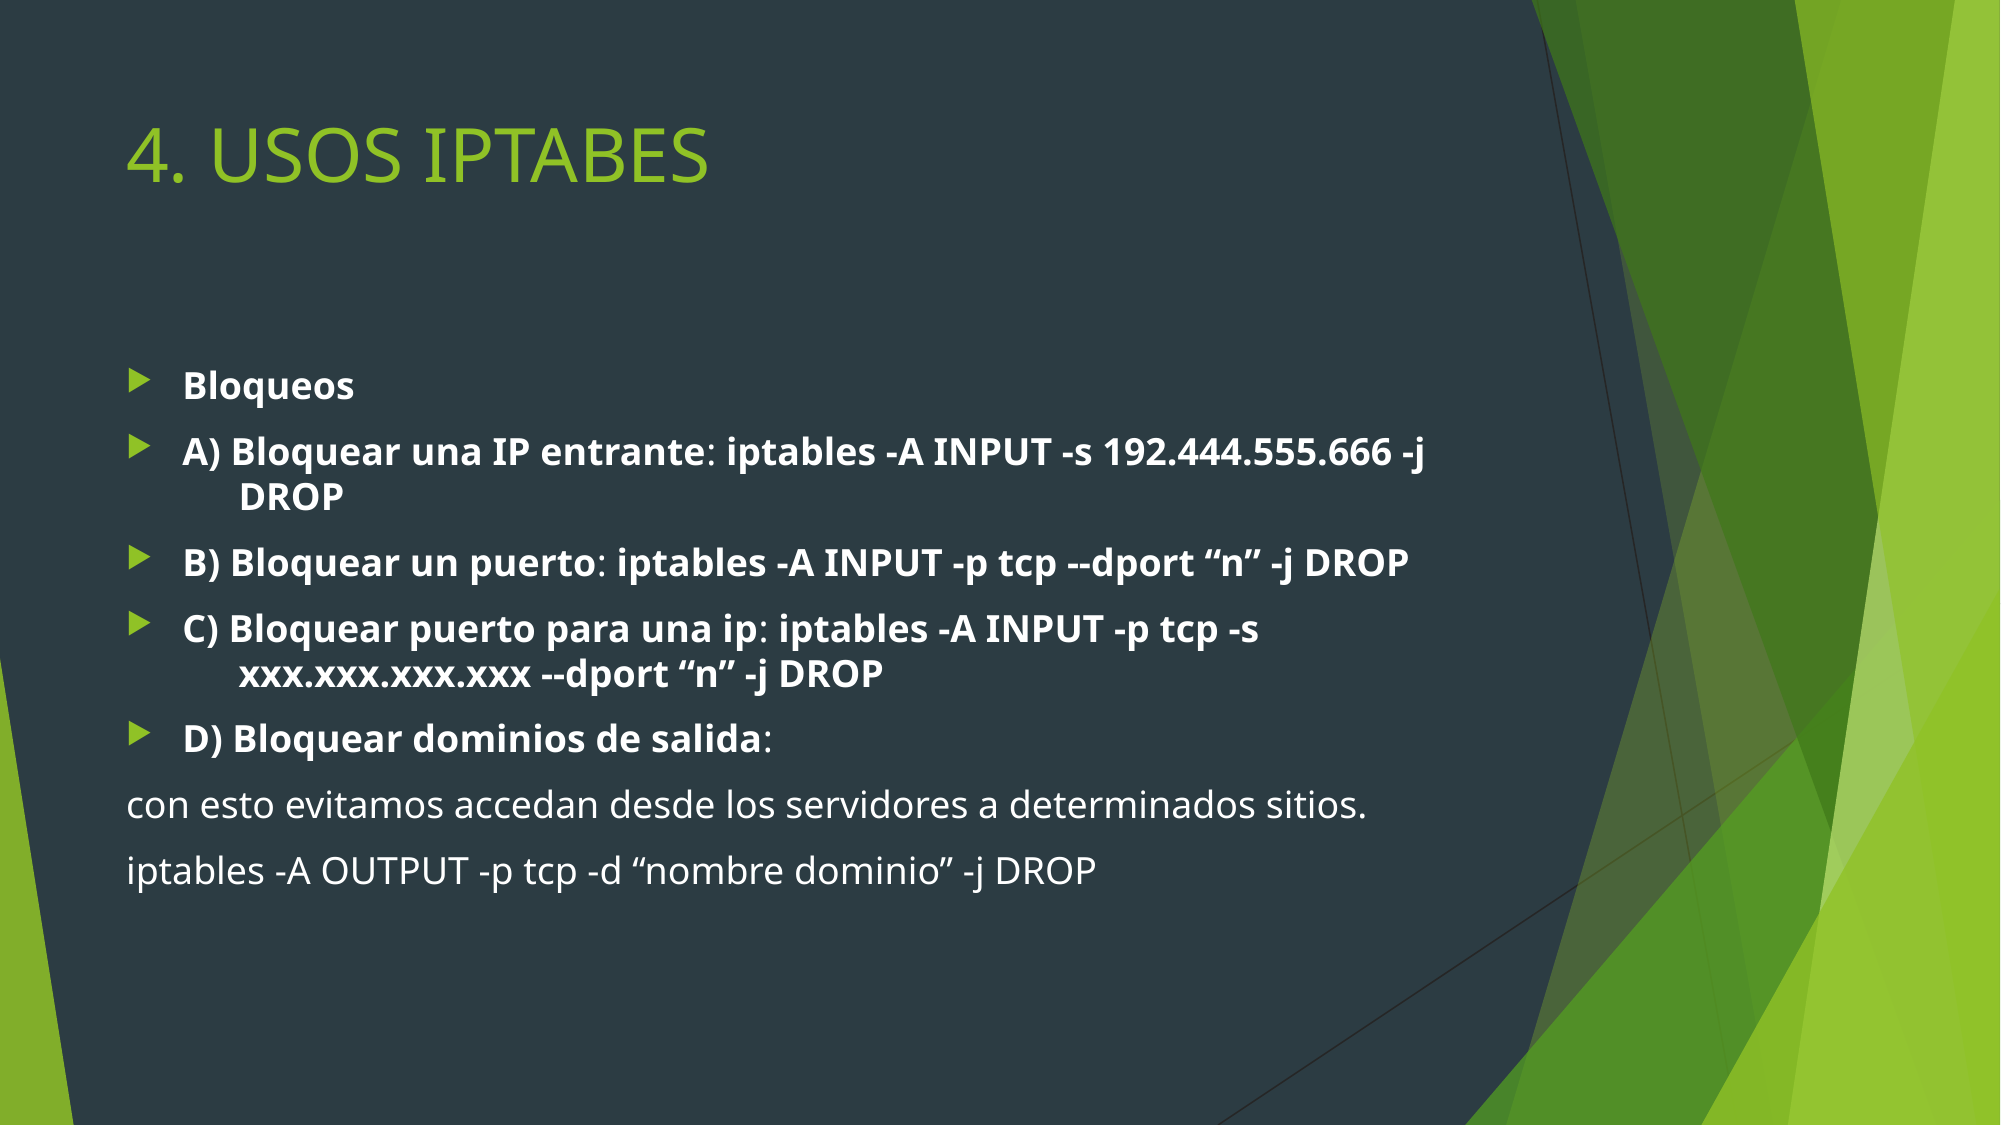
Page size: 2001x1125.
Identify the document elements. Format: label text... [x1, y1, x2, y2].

list Bloqueos A) Bloquear una IP entrante: iptables -A INPUT -s 192.444.555.666 -j DROP B) Bloquear un puerto: iptables -A INPUT -p tcp --dport “n” -j DROP C) Bloquear puerto para una ip: iptables -A INPUT -p tcp -s xxx.xxx.xxx.xxx --dport “n” -j DROP D) Bloquear dominios de salida: con esto evitamos accedan desde los servidores a determinados sitios. iptables -A OUTPUT -p tcp -d “nombre dominio” -j DROP [111, 354, 1522, 992]
title 4. USOS IPTABES [111, 99, 1522, 317]
